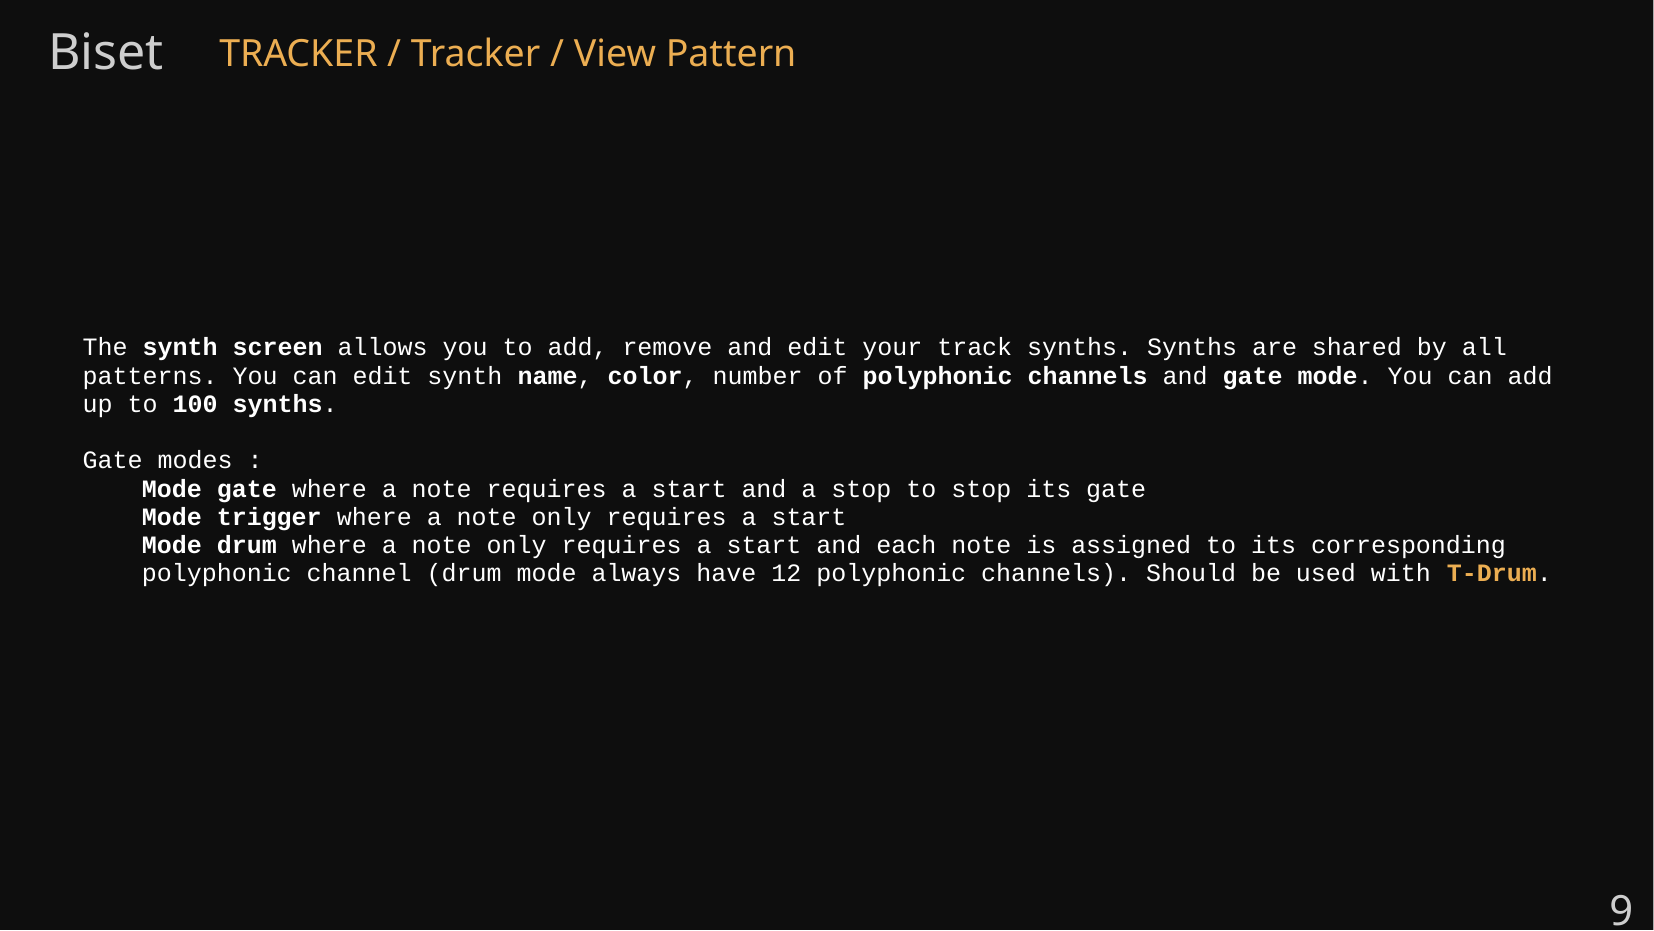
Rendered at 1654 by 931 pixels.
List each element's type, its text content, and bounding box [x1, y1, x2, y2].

text_box TRACKER / Tracker / View Pattern [204, 19, 864, 80]
text_box 9 [1594, 873, 1654, 931]
list The synth screen allows you to add, remove and edit your track synths. Synths are shared by all patterns. You can edit synth name, color, number of polyphonic channels and gate mode. You can add up to 100 synths. Gate modes : Mode gate where a note requires a start and a stop to stop its gate Mode trigger where a note only requires a start Mode drum where a note only requires a start and each note is assigned to its corresponding polyphonic channel (drum mode always have 12 polyphonic channels). Should be used with T-Drum. [82, 335, 1571, 666]
title Biset [5, 23, 207, 77]
